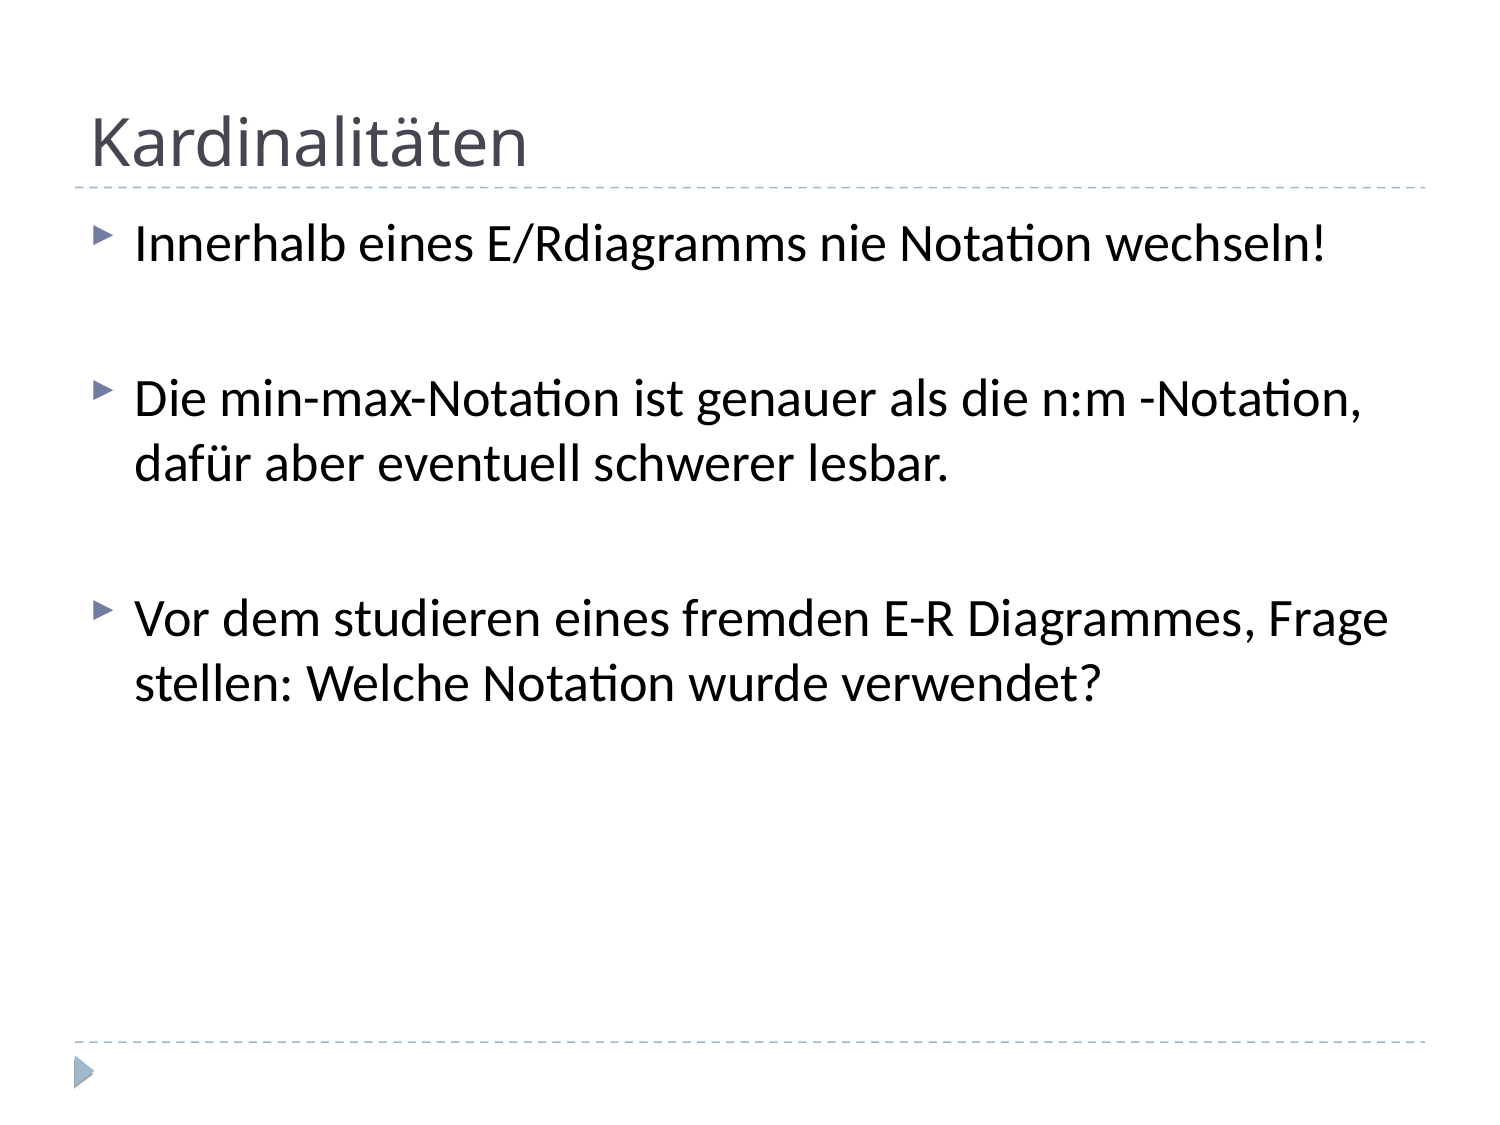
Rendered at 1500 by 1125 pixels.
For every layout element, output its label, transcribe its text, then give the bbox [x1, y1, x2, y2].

title Kardinalitäten [75, 24, 1425, 188]
list Innerhalb eines E/Rdiagramms nie Notation wechseln! Die min-max-Notation ist genauer als die n:m -Notation, dafür aber eventuell schwerer lesbar. Vor dem studieren eines fremden E-R Diagrammes, Frage stellen: Welche Notation wurde verwendet? [75, 200, 1425, 1010]
